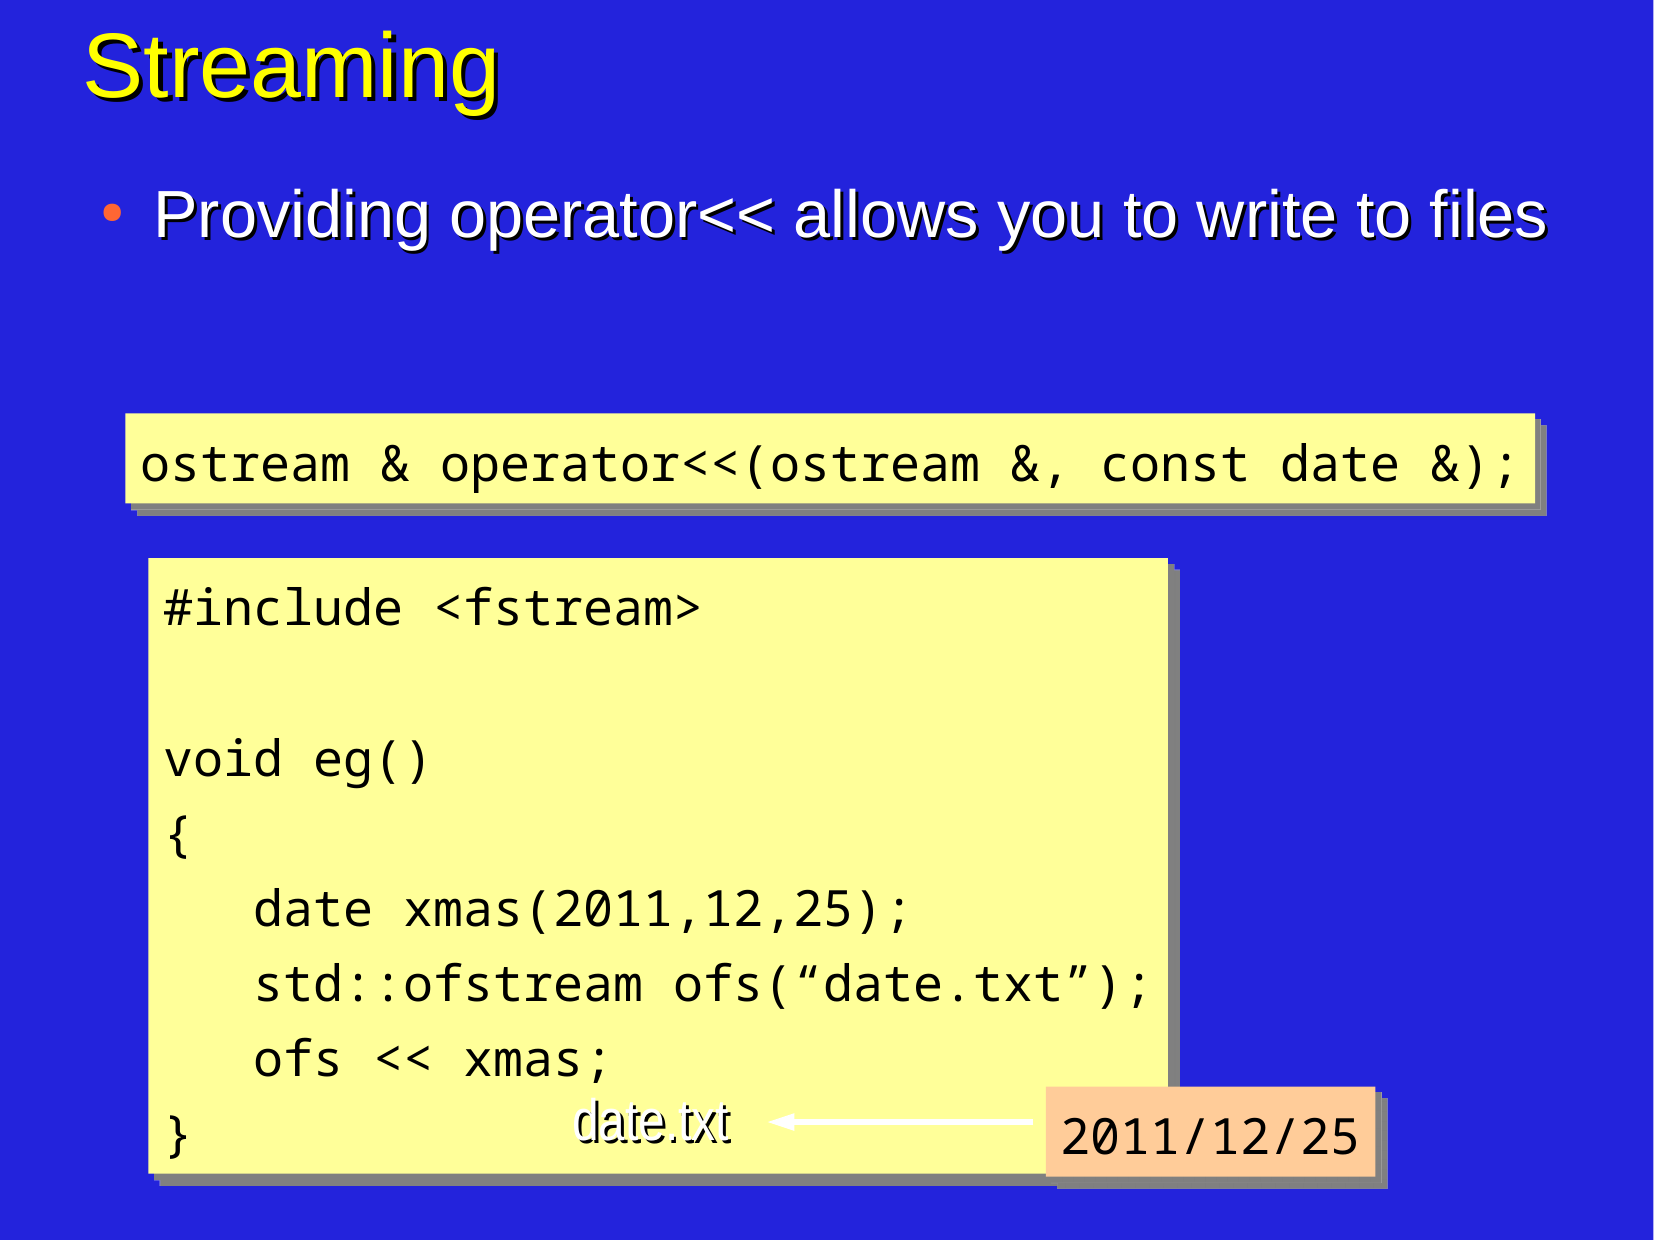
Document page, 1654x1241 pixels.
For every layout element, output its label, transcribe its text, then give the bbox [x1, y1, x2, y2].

text_box ostream & operator<<(ostream &, const date &); [125, 413, 1536, 504]
text_box 2011/12/25 [1045, 1086, 1376, 1177]
text_box date.txt [557, 1074, 916, 1161]
text_box #include <fstream> void eg() { date xmas(2011,12,25); std::ofstream ofs(“date.txt”); ofs << xmas; } [148, 558, 1168, 1174]
title Streaming [82, 2, 1571, 130]
list Providing operator<< allows you to write to files [82, 177, 1571, 1182]
